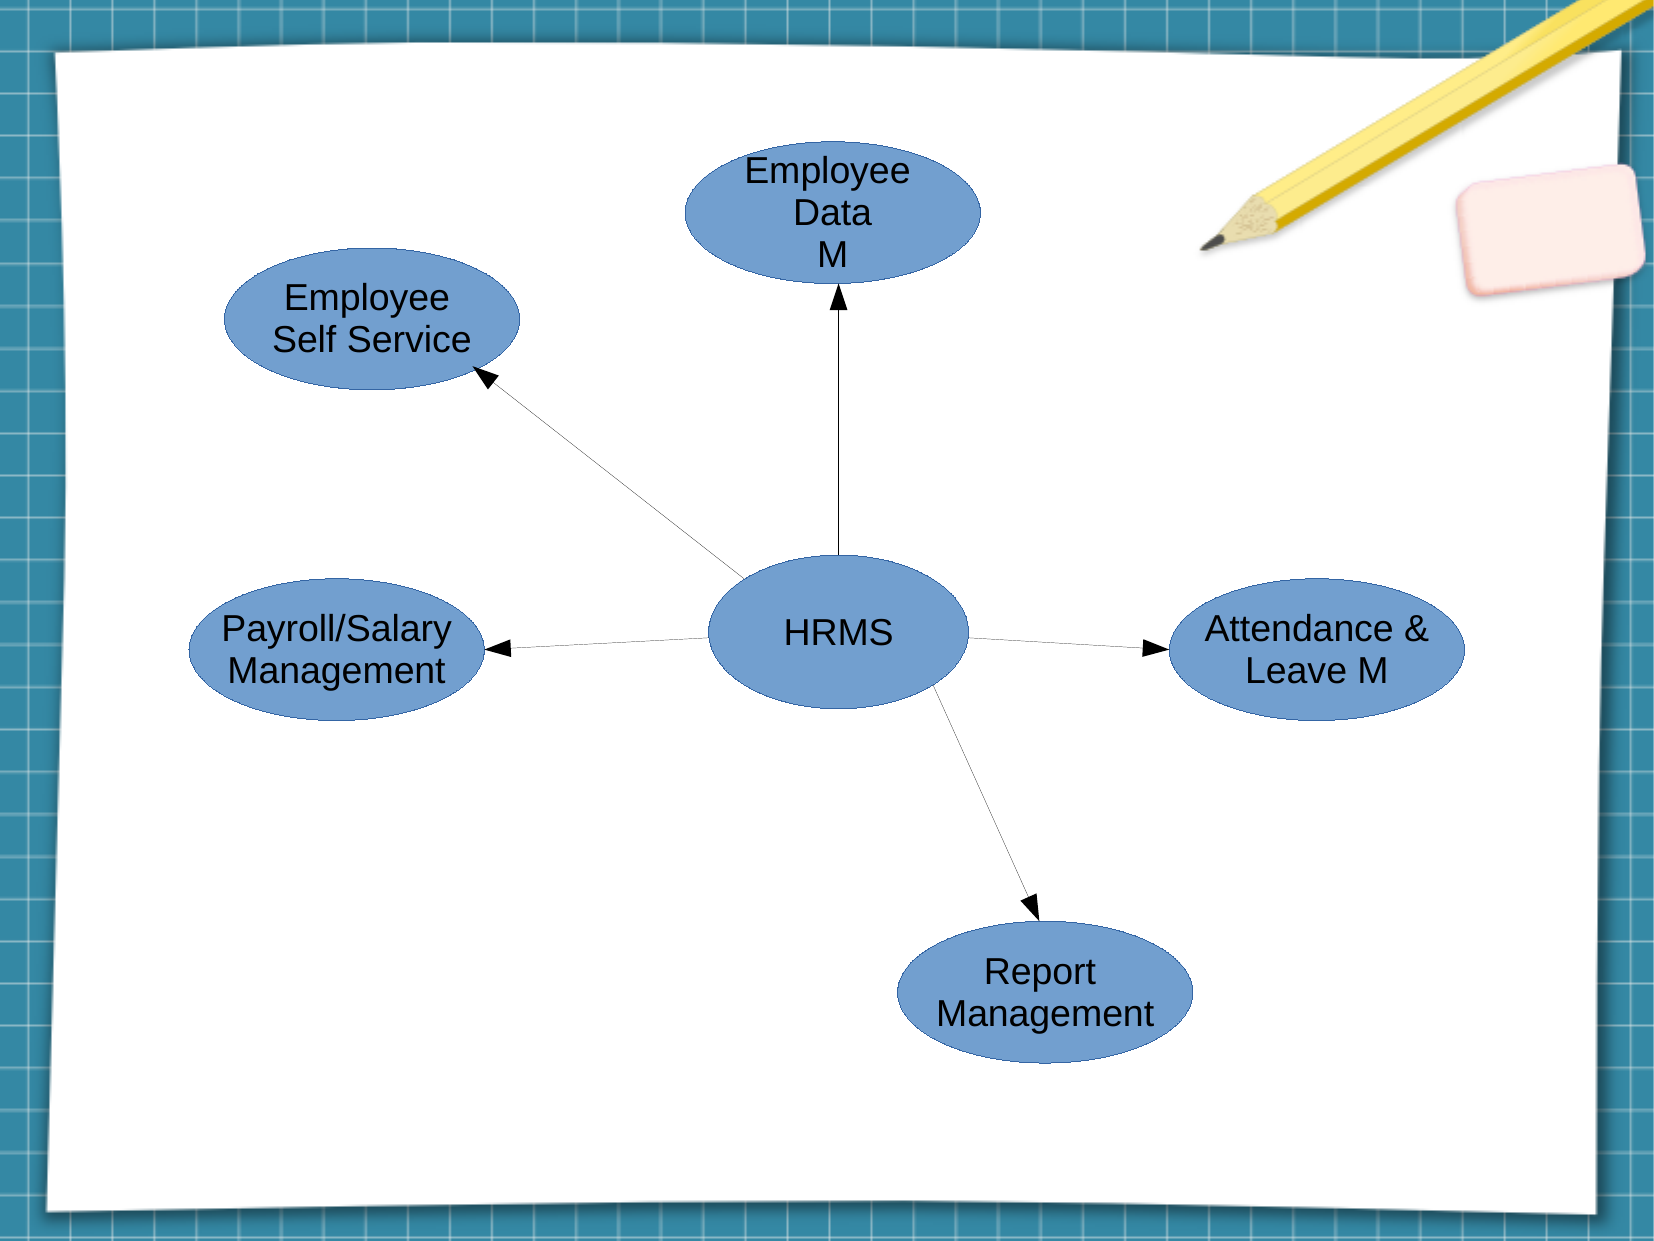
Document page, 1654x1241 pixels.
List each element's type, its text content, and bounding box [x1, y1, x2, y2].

picture [0, 0, 1654, 1241]
text_box Attendance & Leave M [1169, 578, 1465, 721]
text_box Report Management [897, 921, 1193, 1064]
text_box Employee Self Service [224, 248, 520, 390]
text_box Payroll/Salary Management [188, 578, 485, 721]
text_box HRMS [708, 555, 969, 709]
text_box Employee Data M [685, 141, 981, 284]
